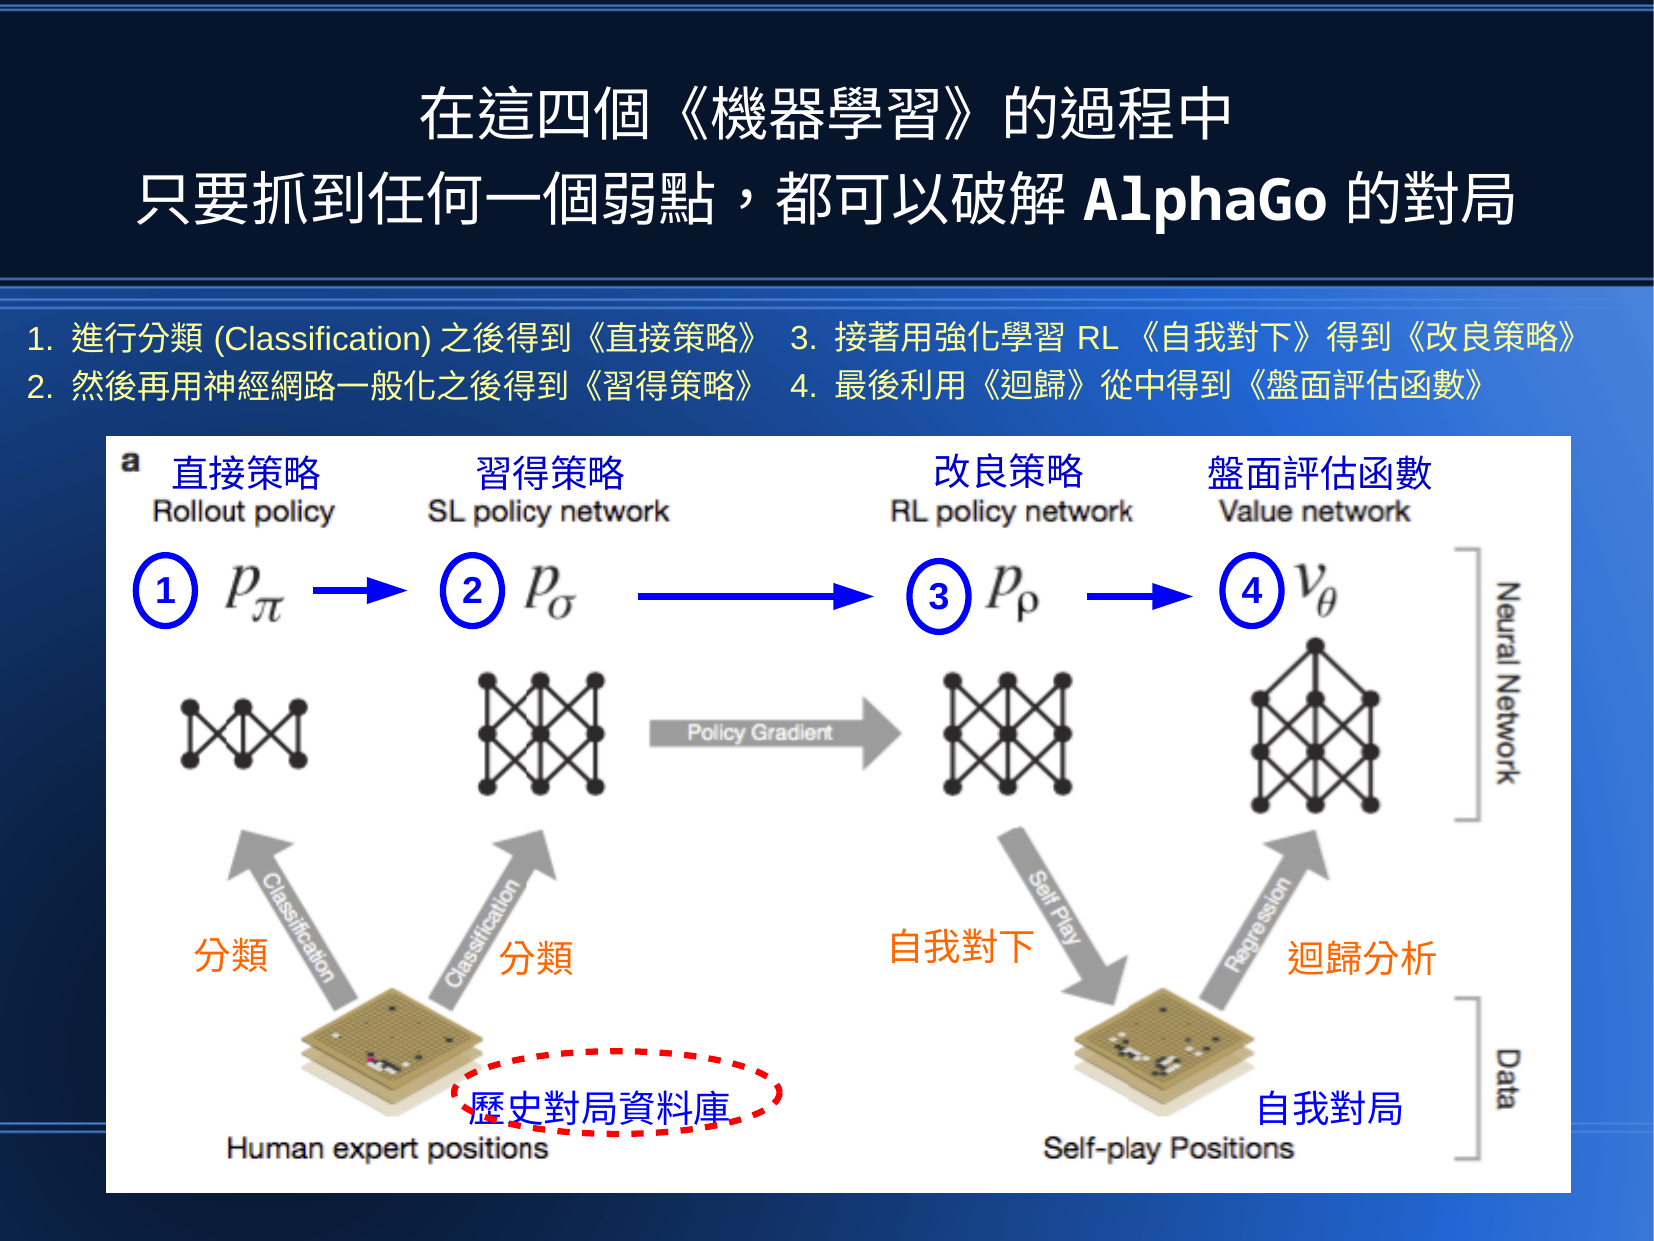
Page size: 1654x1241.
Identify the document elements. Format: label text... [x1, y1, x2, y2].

text_box 2 [442, 555, 503, 627]
text_box 盤面評估函數 [1192, 437, 1448, 499]
text_box 習得策略 [460, 437, 641, 499]
text_box 歷史對局資料庫 [454, 1072, 747, 1134]
title 在這四個《機器學習》的過程中 只要抓到任何一個弱點，都可以破解AlphaGo的對局 [82, 49, 1571, 257]
text_box 自我對局 [1240, 1072, 1420, 1134]
text_box 3. 接著用強化學習RL《自我對下》得到《改良策略》 4. 最後利用《迴歸》從中得到《盤面評估函數》 [775, 303, 1607, 402]
text_box 4 [1222, 555, 1282, 627]
picture [0, 0, 1654, 1241]
text_box 分類 [484, 921, 589, 984]
text_box 分類 [178, 918, 284, 981]
text_box 1. 進行分類(Classification)之後得到《直接策略》 2. 然後再用神經網路一般化之後得到《習得策略》 [11, 304, 786, 403]
text_box 1 [135, 555, 195, 627]
text_box 直接策略 [156, 437, 337, 499]
text_box 迴歸分析 [1273, 921, 1453, 984]
text_box 改良策略 [918, 434, 1099, 497]
text_box 3 [909, 561, 969, 632]
text_box 自我對下 [871, 909, 1052, 972]
